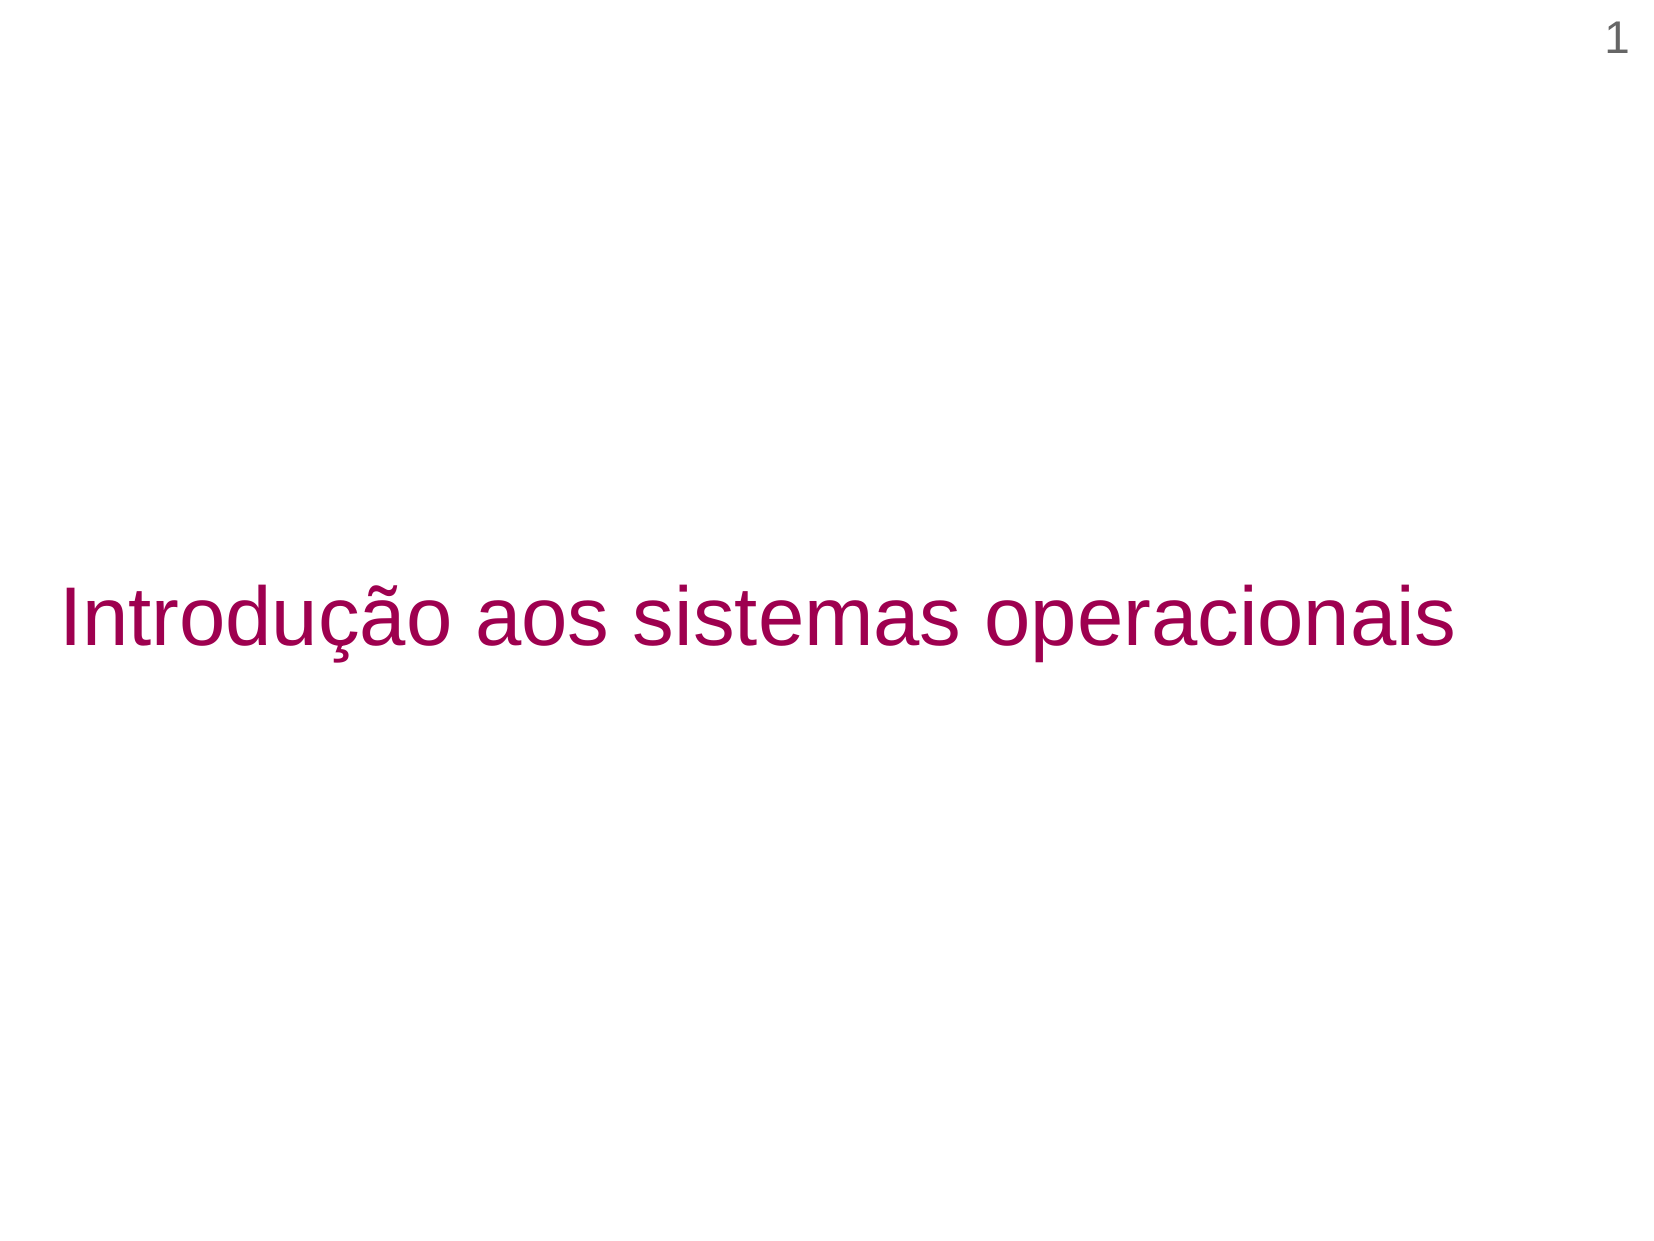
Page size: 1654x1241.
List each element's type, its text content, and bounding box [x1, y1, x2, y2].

title Introdução aos sistemas operacionais [59, 29, 1595, 1211]
